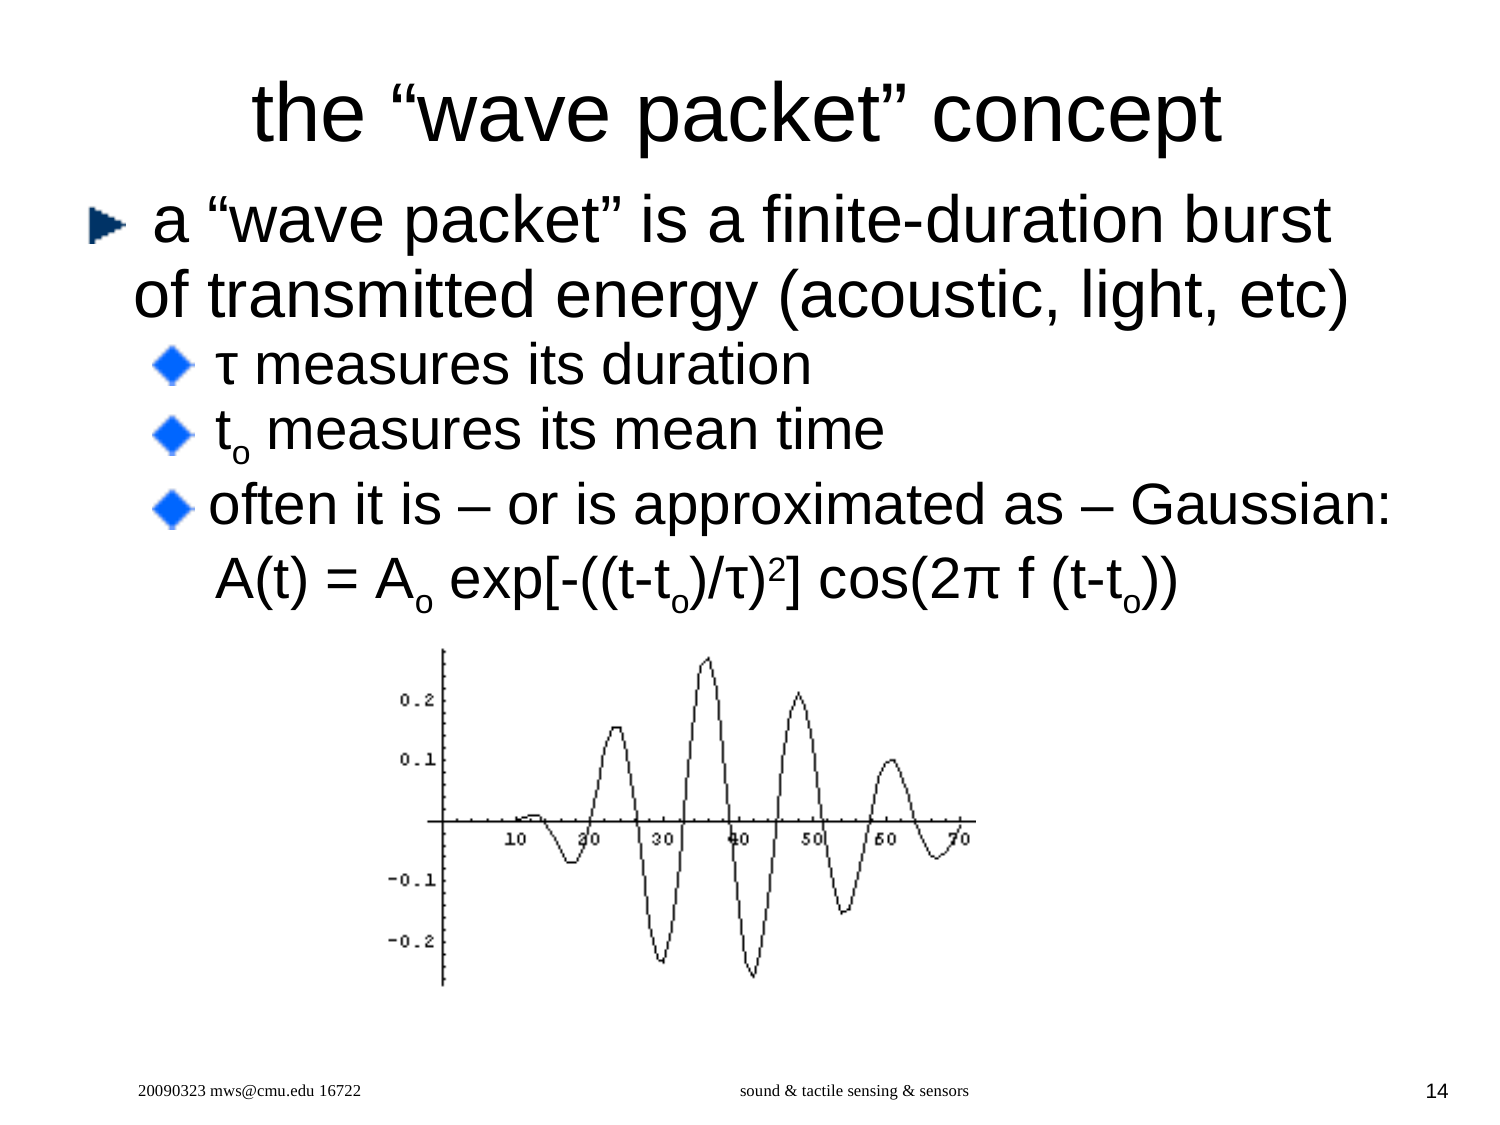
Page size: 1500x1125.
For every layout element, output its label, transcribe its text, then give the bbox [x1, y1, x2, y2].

list a “wave packet” is a finite-duration burst of transmitted energy (acoustic, light, etc) τ measures its duration to measures its mean time often it is – or is approximated as – Gaussian: A(t) = Ao exp[-((t-to)/τ)2] cos(2π f (t-to)) [62, 174, 1438, 651]
picture [387, 637, 976, 999]
title the “wave packet” concept [24, 50, 1450, 176]
